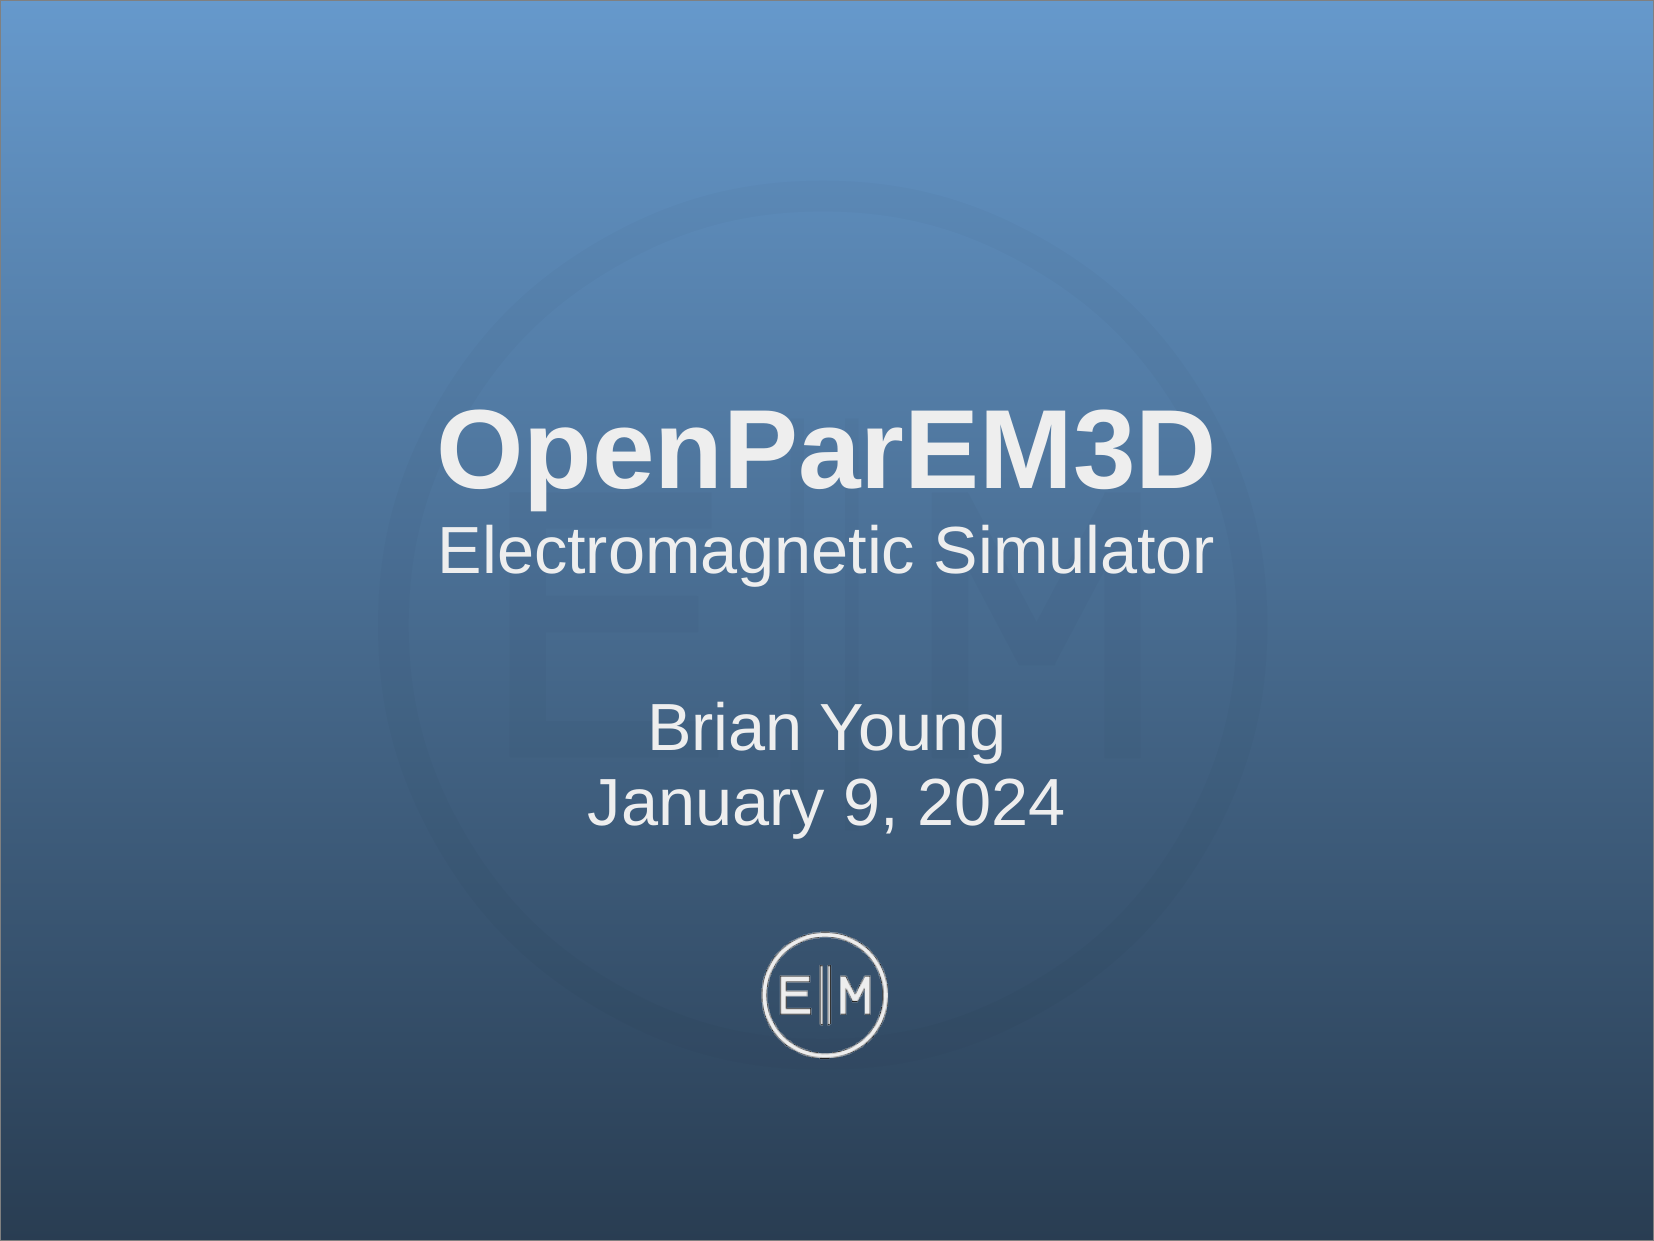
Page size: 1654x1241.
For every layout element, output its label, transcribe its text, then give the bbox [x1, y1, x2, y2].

picture [751, 928, 902, 1073]
title OpenParEM3D Electromagnetic Simulator Brian Young January 9, 2024 [82, 245, 1571, 981]
